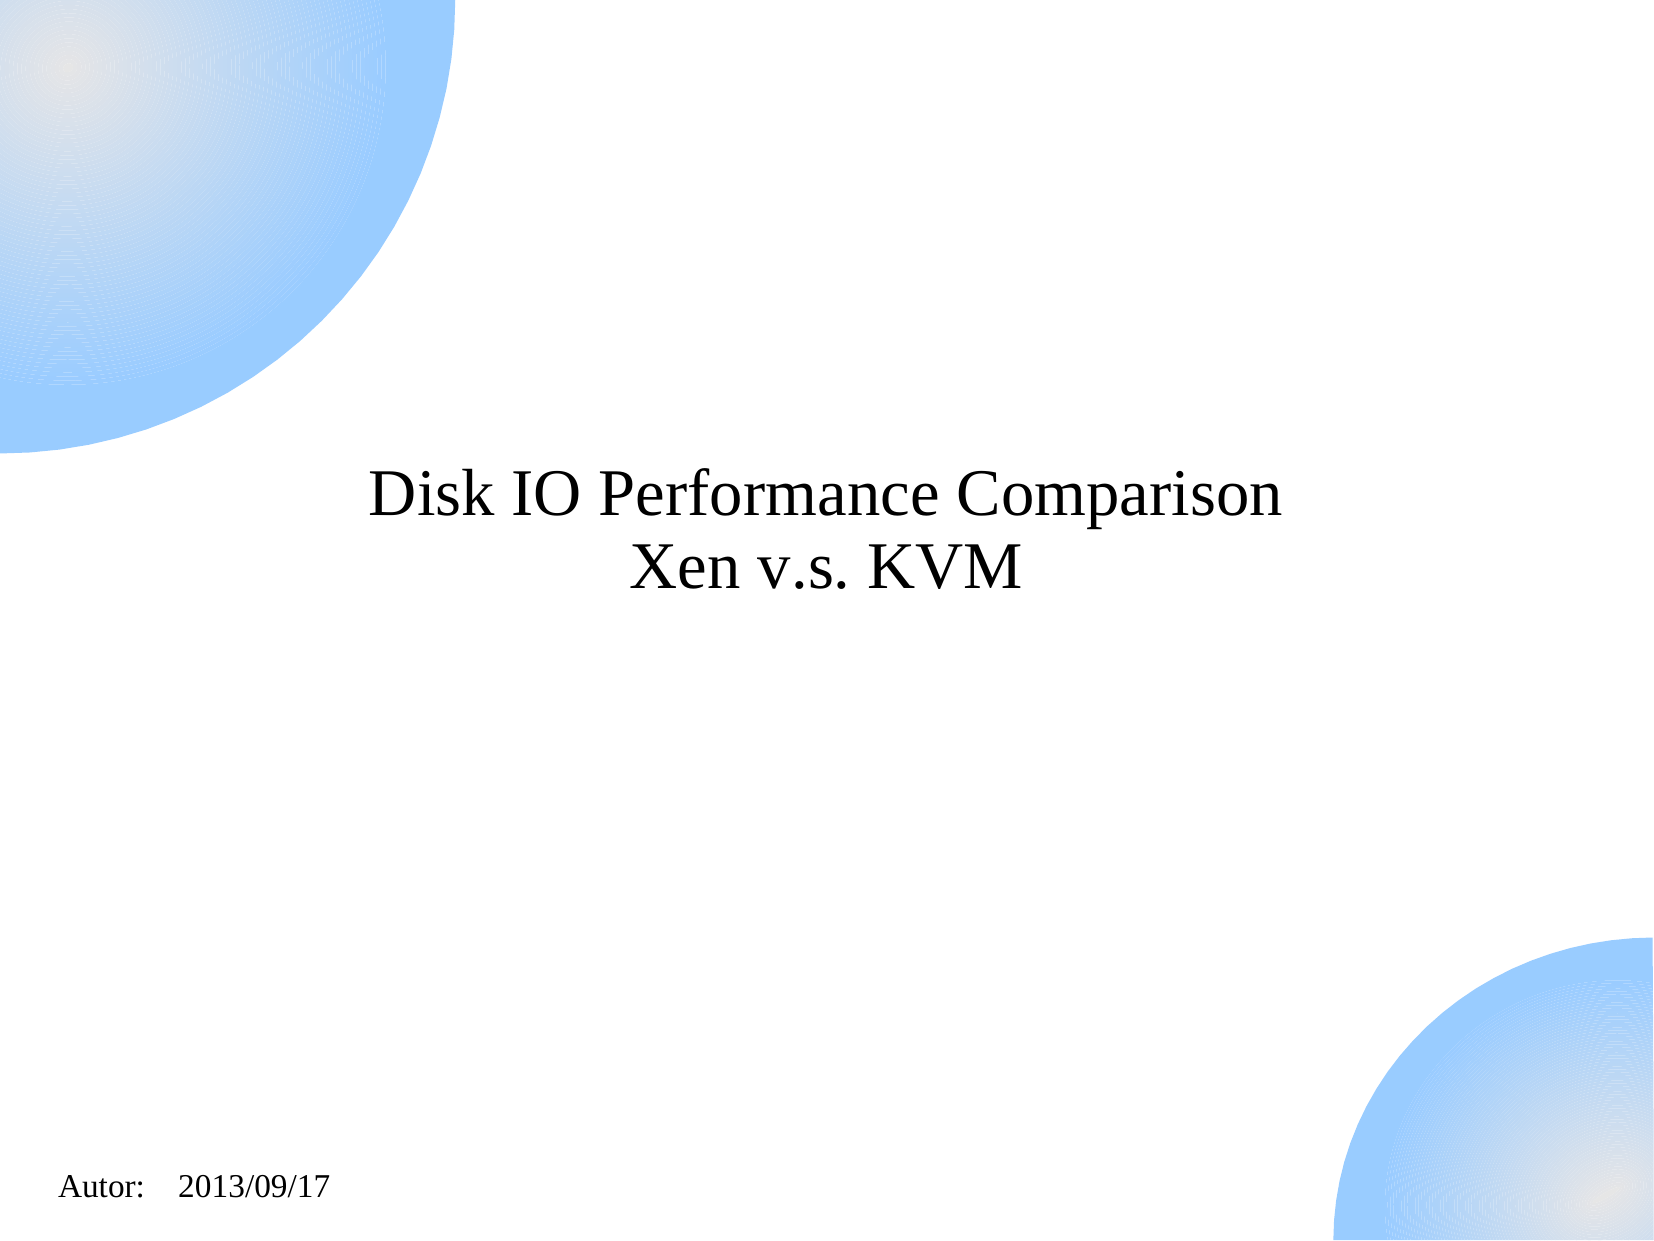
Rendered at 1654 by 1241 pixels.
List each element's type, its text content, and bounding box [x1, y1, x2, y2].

subtitle Disk IO Performance Comparison Xen v.s. KVM [82, 49, 1571, 1010]
